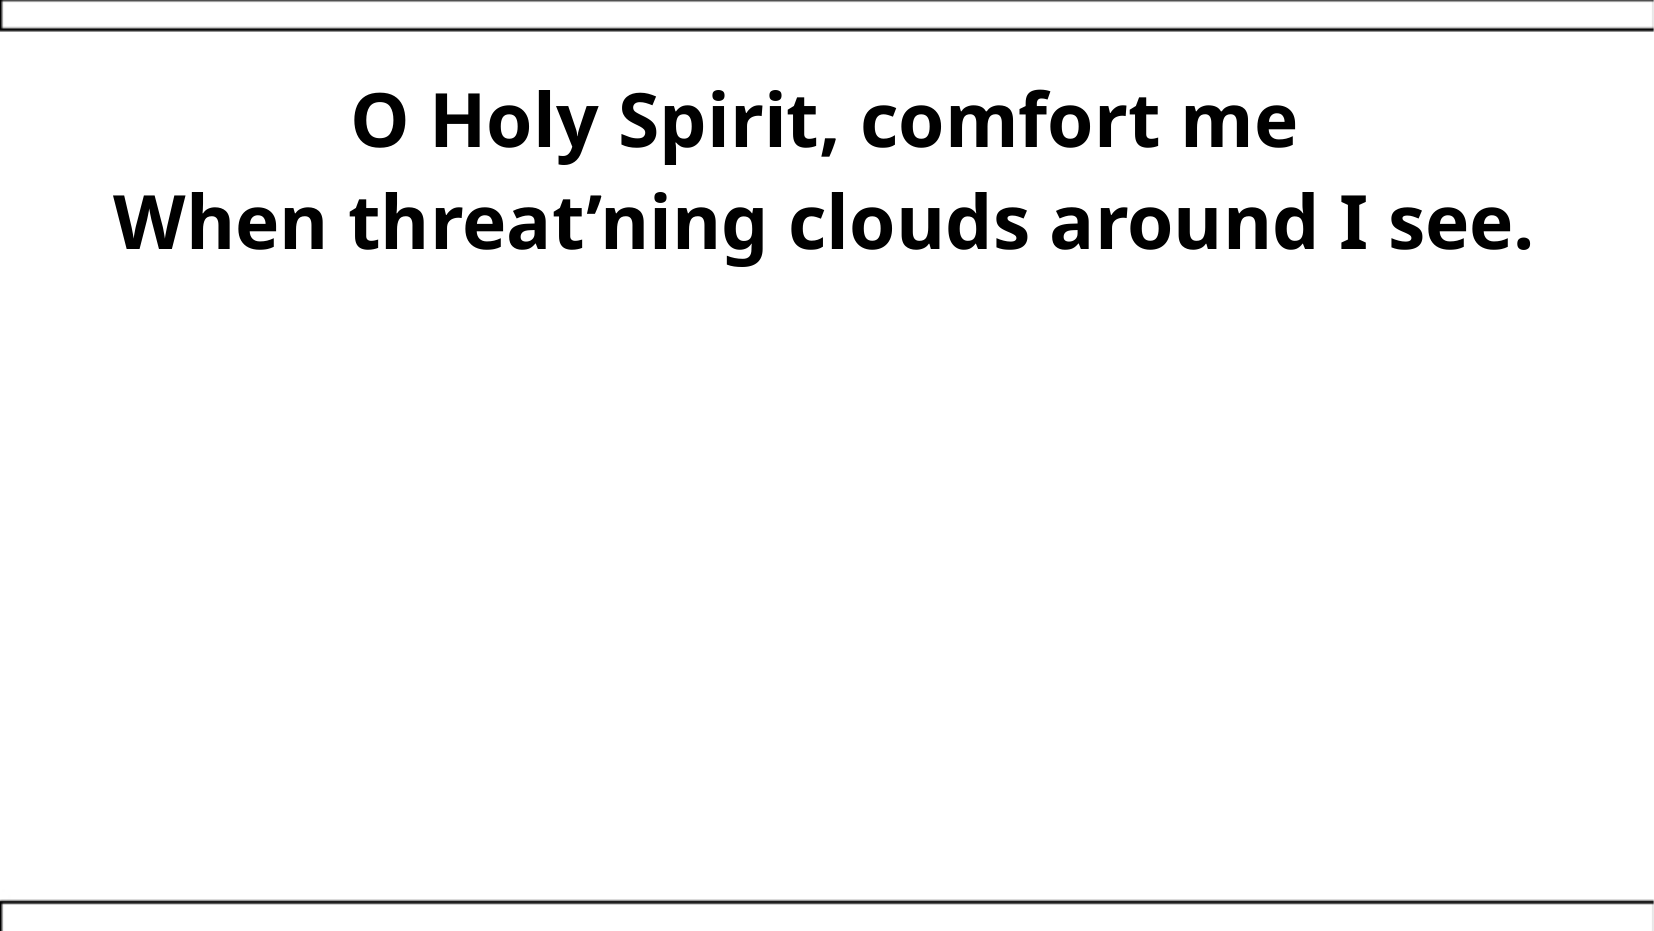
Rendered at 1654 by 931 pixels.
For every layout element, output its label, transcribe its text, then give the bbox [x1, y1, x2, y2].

picture [0, 0, 1654, 931]
text_box O Holy Spirit, comfort me When threat’ning clouds around I see. [90, 60, 1561, 286]
